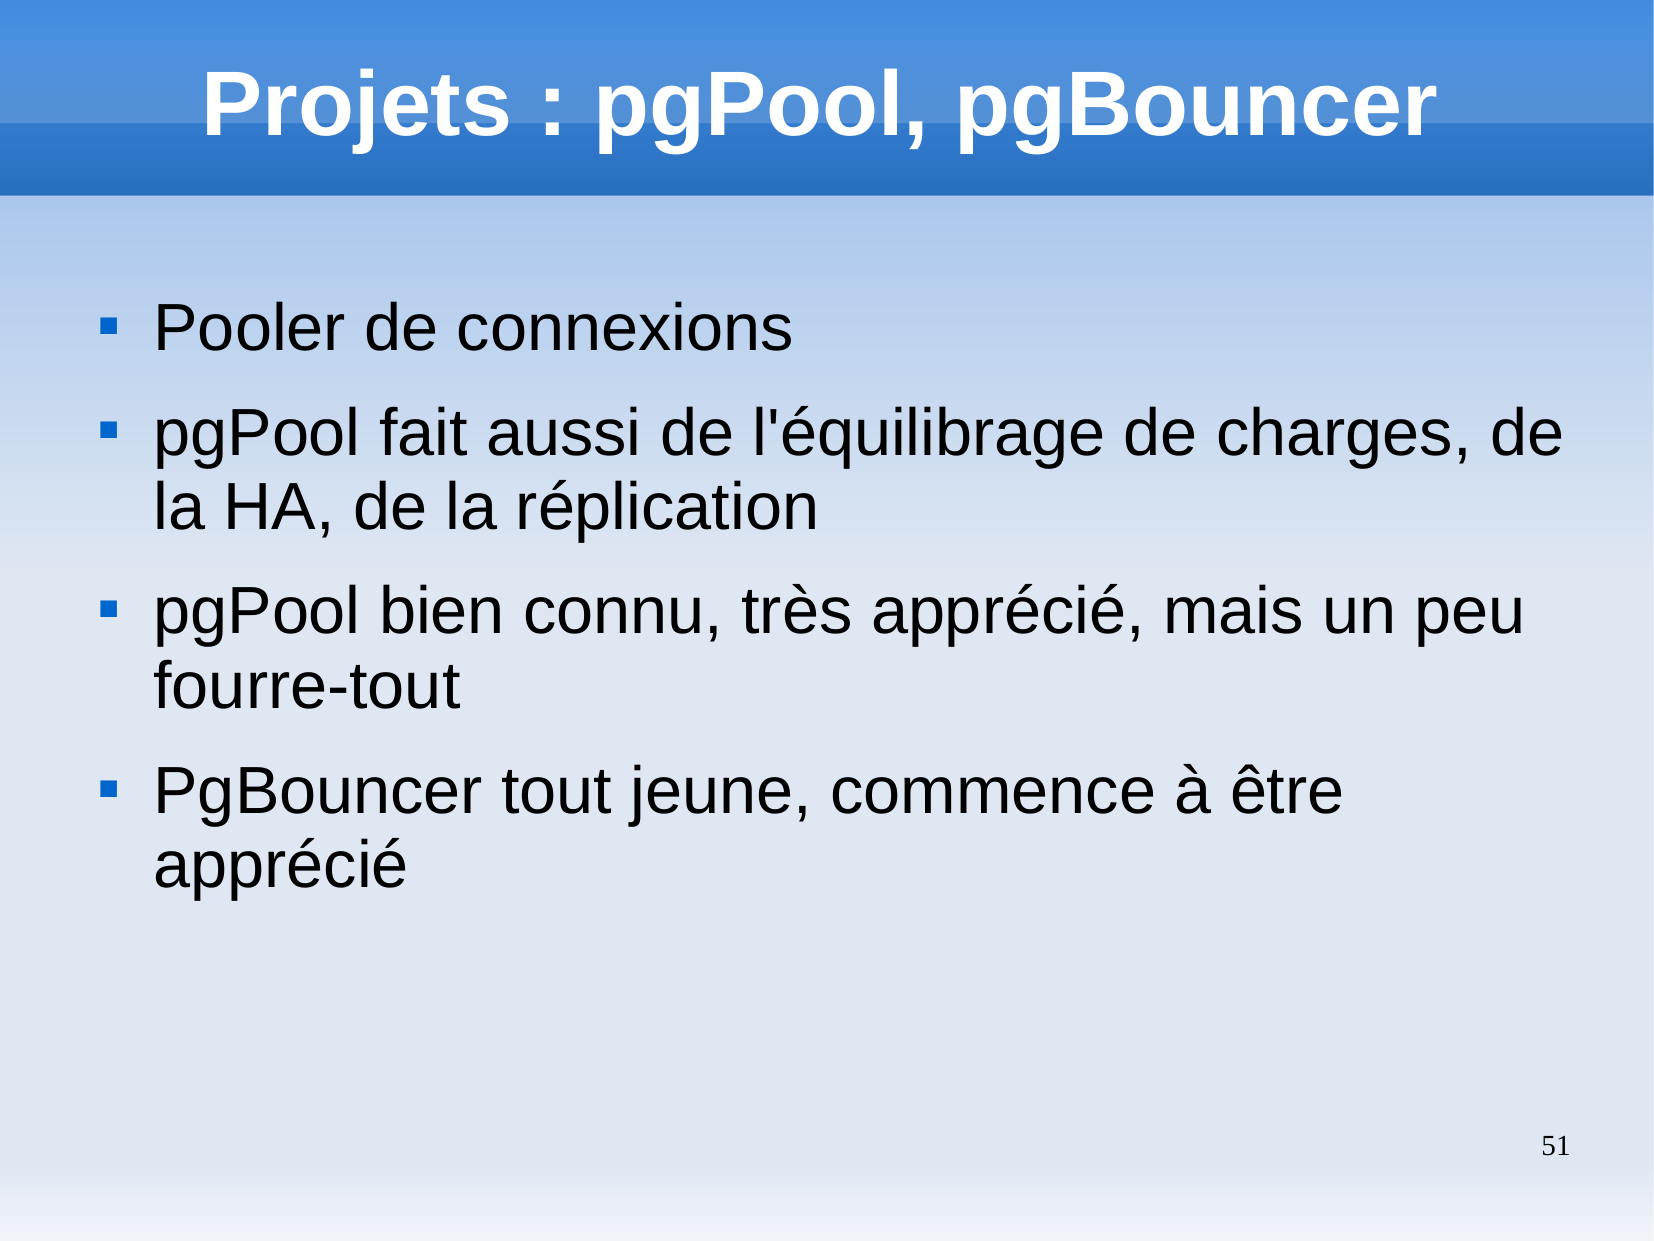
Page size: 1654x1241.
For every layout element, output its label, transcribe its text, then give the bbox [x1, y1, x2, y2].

title Projets : pgPool, pgBouncer [76, 0, 1565, 208]
picture [0, 0, 1654, 1241]
list Pooler de connexions pgPool fait aussi de l'équilibrage de charges, de la HA, de la réplication pgPool bien connu, très apprécié, mais un peu fourre-tout PgBouncer tout jeune, commence à être apprécié [82, 290, 1571, 1109]
